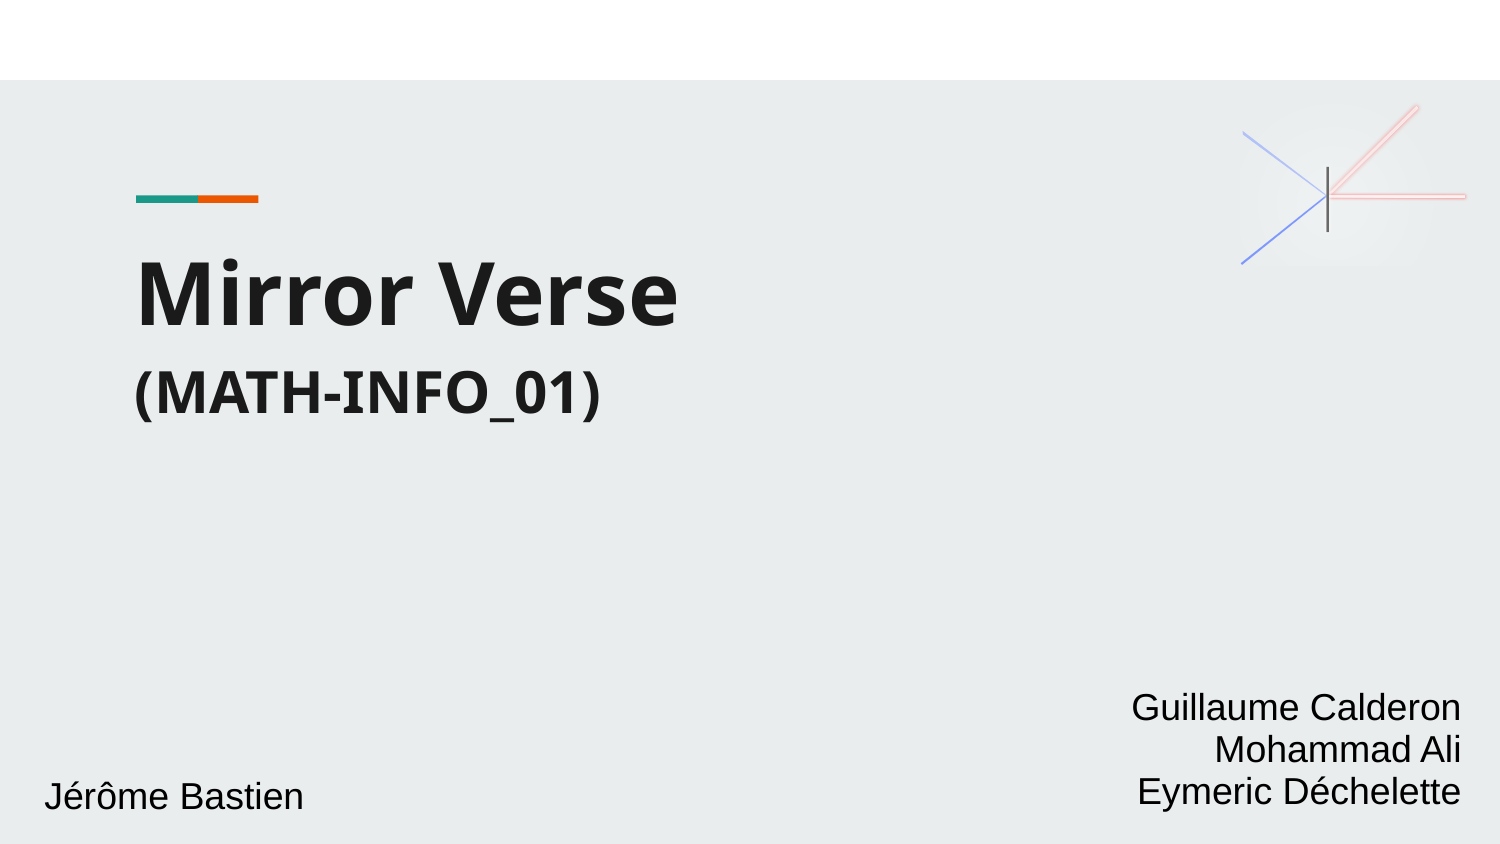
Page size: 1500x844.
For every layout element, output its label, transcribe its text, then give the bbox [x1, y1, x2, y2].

text_box Guillaume Calderon Mohammad Ali Eymeric Déchelette [1116, 679, 1478, 820]
text_box Jérôme Bastien [29, 767, 320, 825]
title Mirror Verse (MATH-INFO_01) [119, 216, 1381, 490]
picture [1240, 100, 1469, 266]
